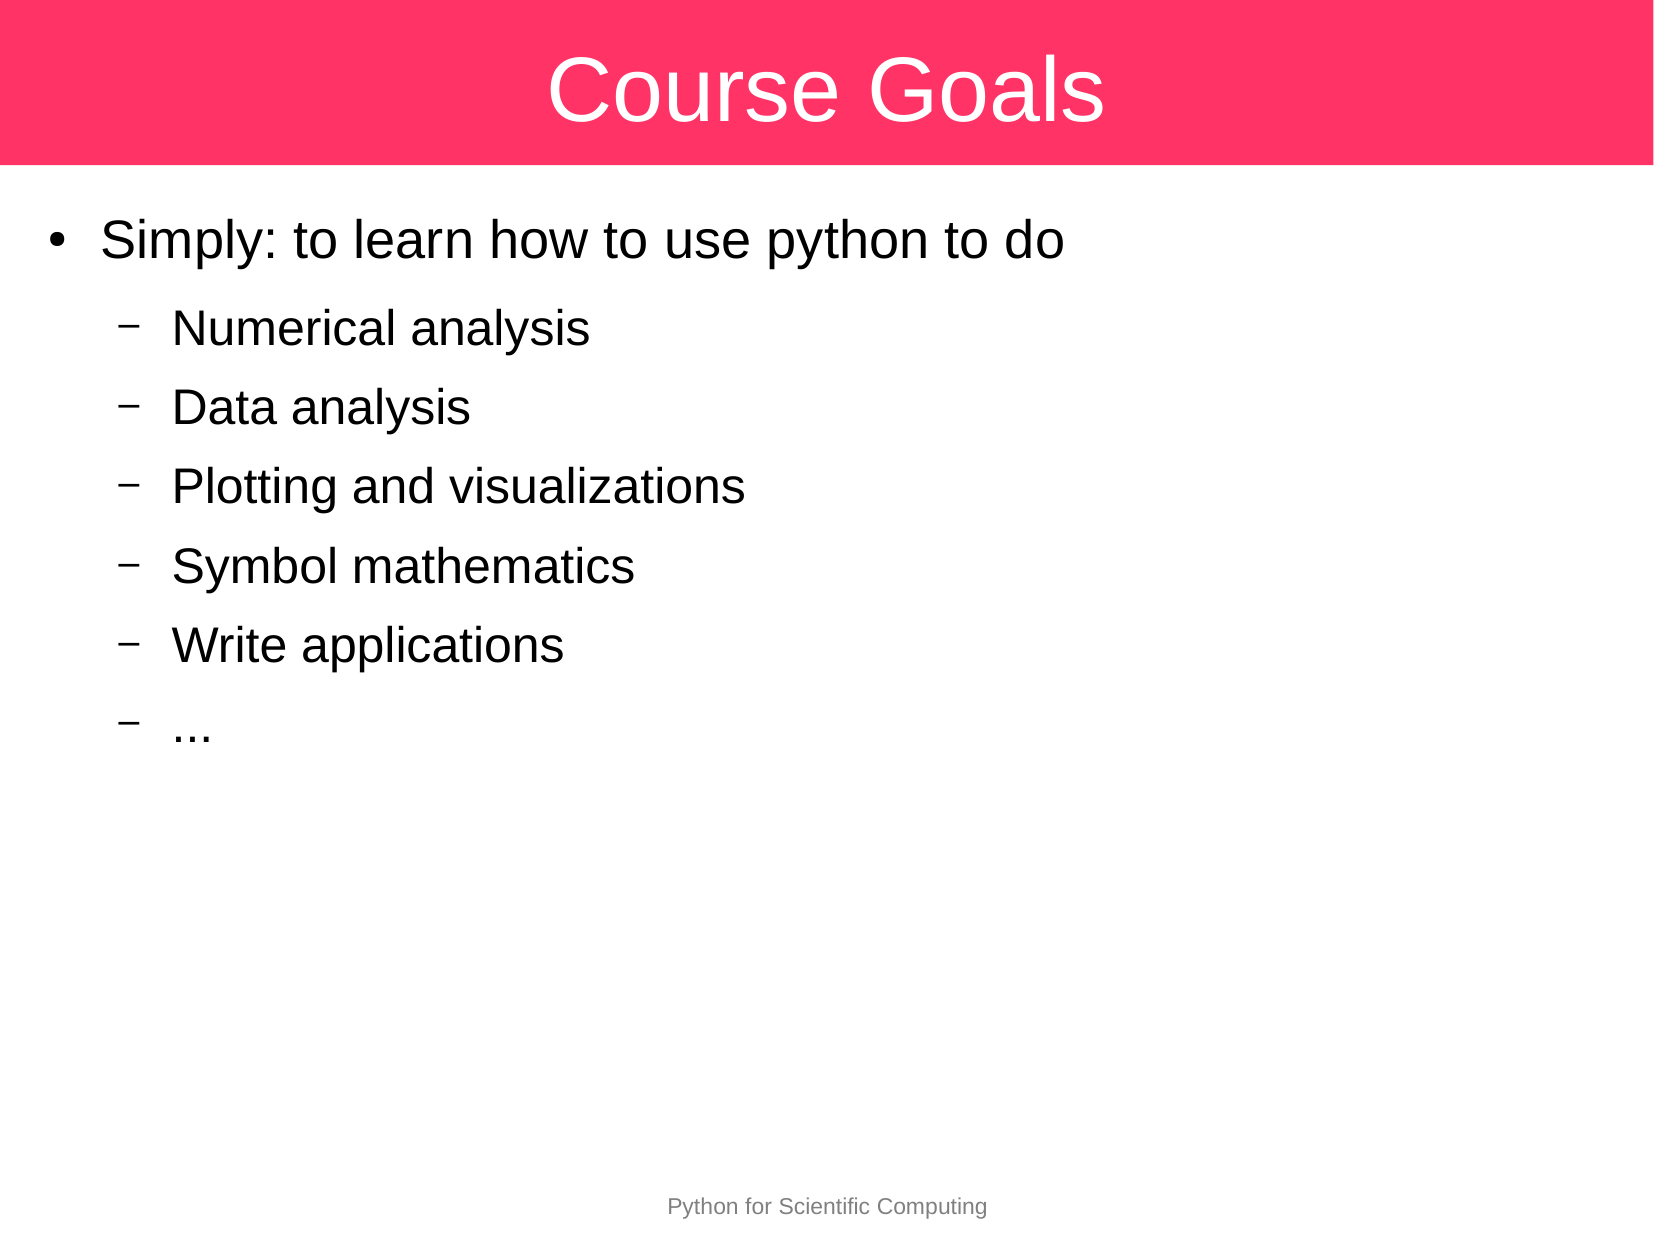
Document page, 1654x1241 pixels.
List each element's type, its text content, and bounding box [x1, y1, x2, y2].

title Course Goals [82, 31, 1571, 148]
list Simply: to learn how to use python to do Numerical analysis Data analysis Plotting and visualizations Symbol mathematics Write applications ... [30, 210, 1621, 930]
